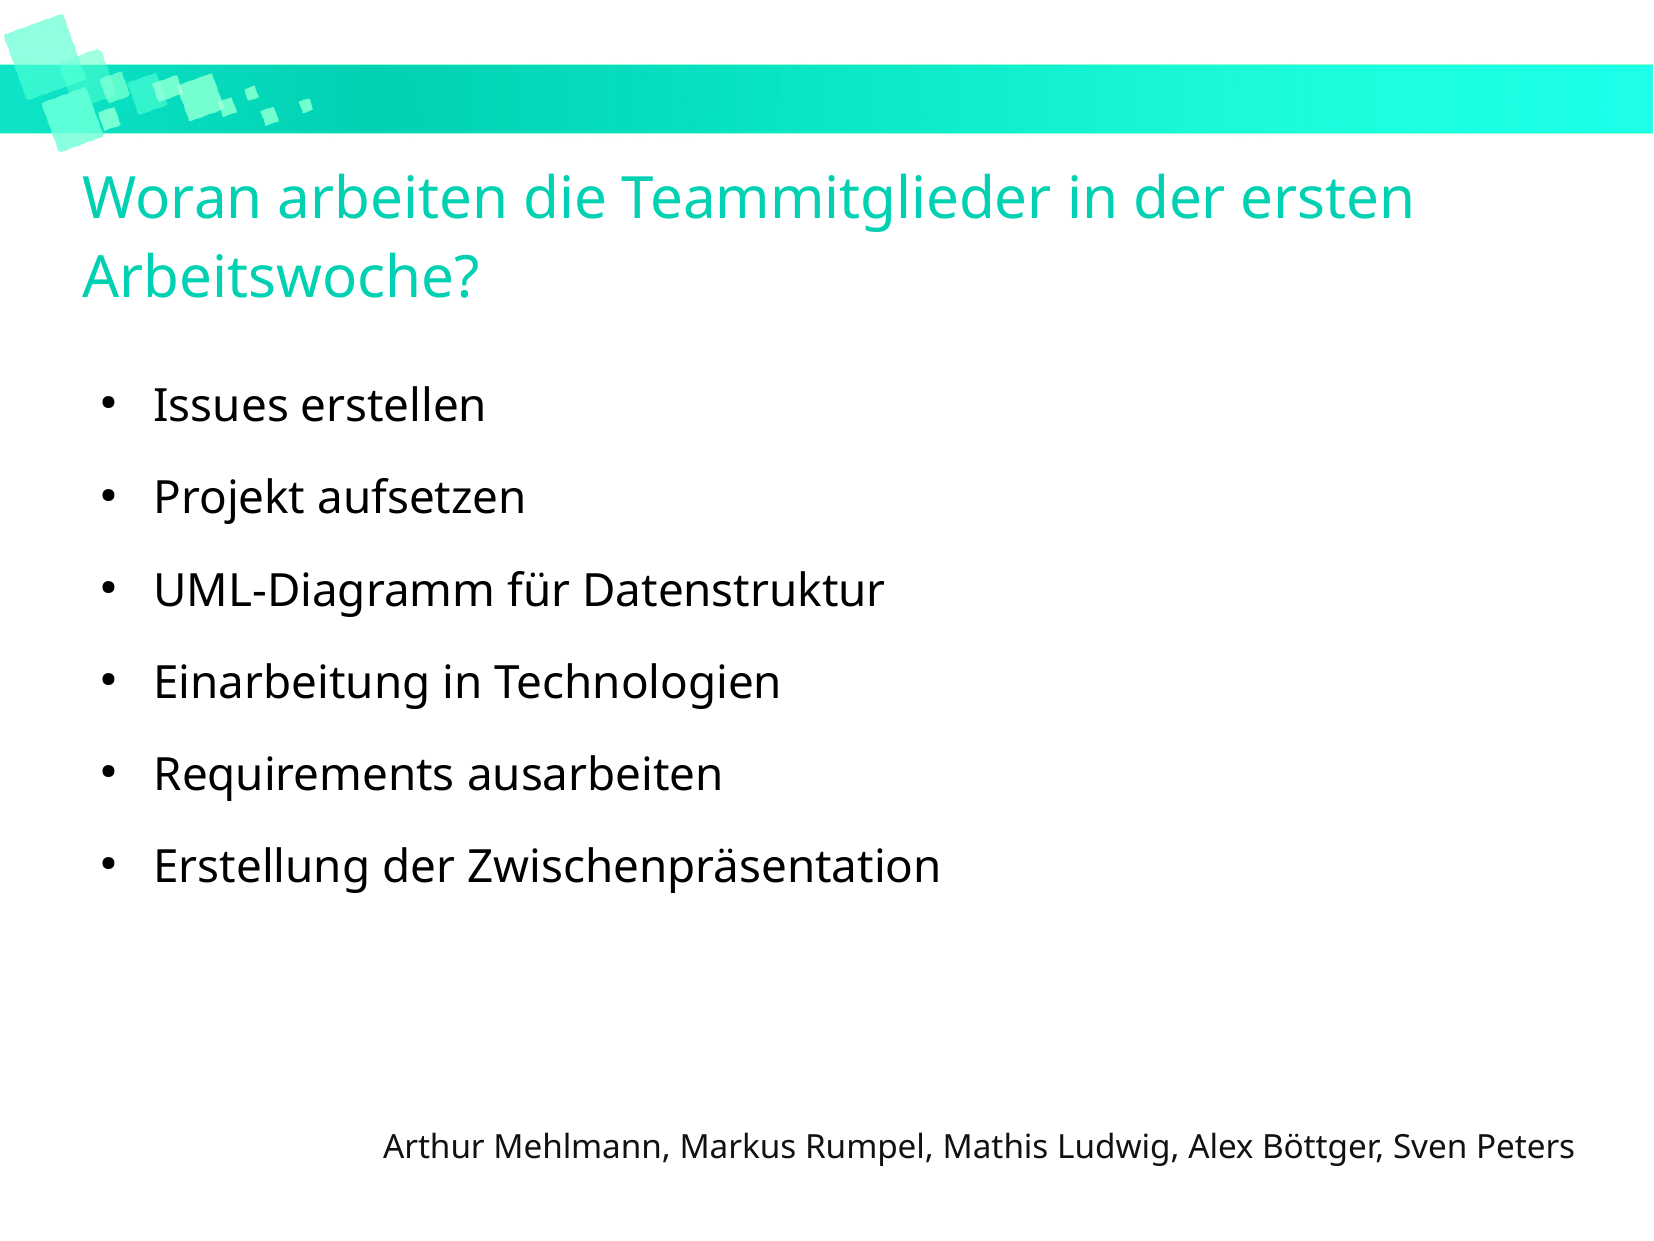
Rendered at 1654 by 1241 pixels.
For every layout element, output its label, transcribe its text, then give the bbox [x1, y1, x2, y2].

list Issues erstellen Projekt aufsetzen UML-Diagramm für Datenstruktur Einarbeitung in Technologien Requirements ausarbeiten Erstellung der Zwischenpräsentation [82, 372, 1571, 1093]
title Woran arbeiten die Teammitglieder in der ersten Arbeitswoche? [82, 132, 1571, 340]
list Arthur Mehlmann, Markus Rumpel, Mathis Ludwig, Alex Böttger, Sven Peters [89, 1123, 1578, 1169]
picture [0, 0, 1653, 1238]
